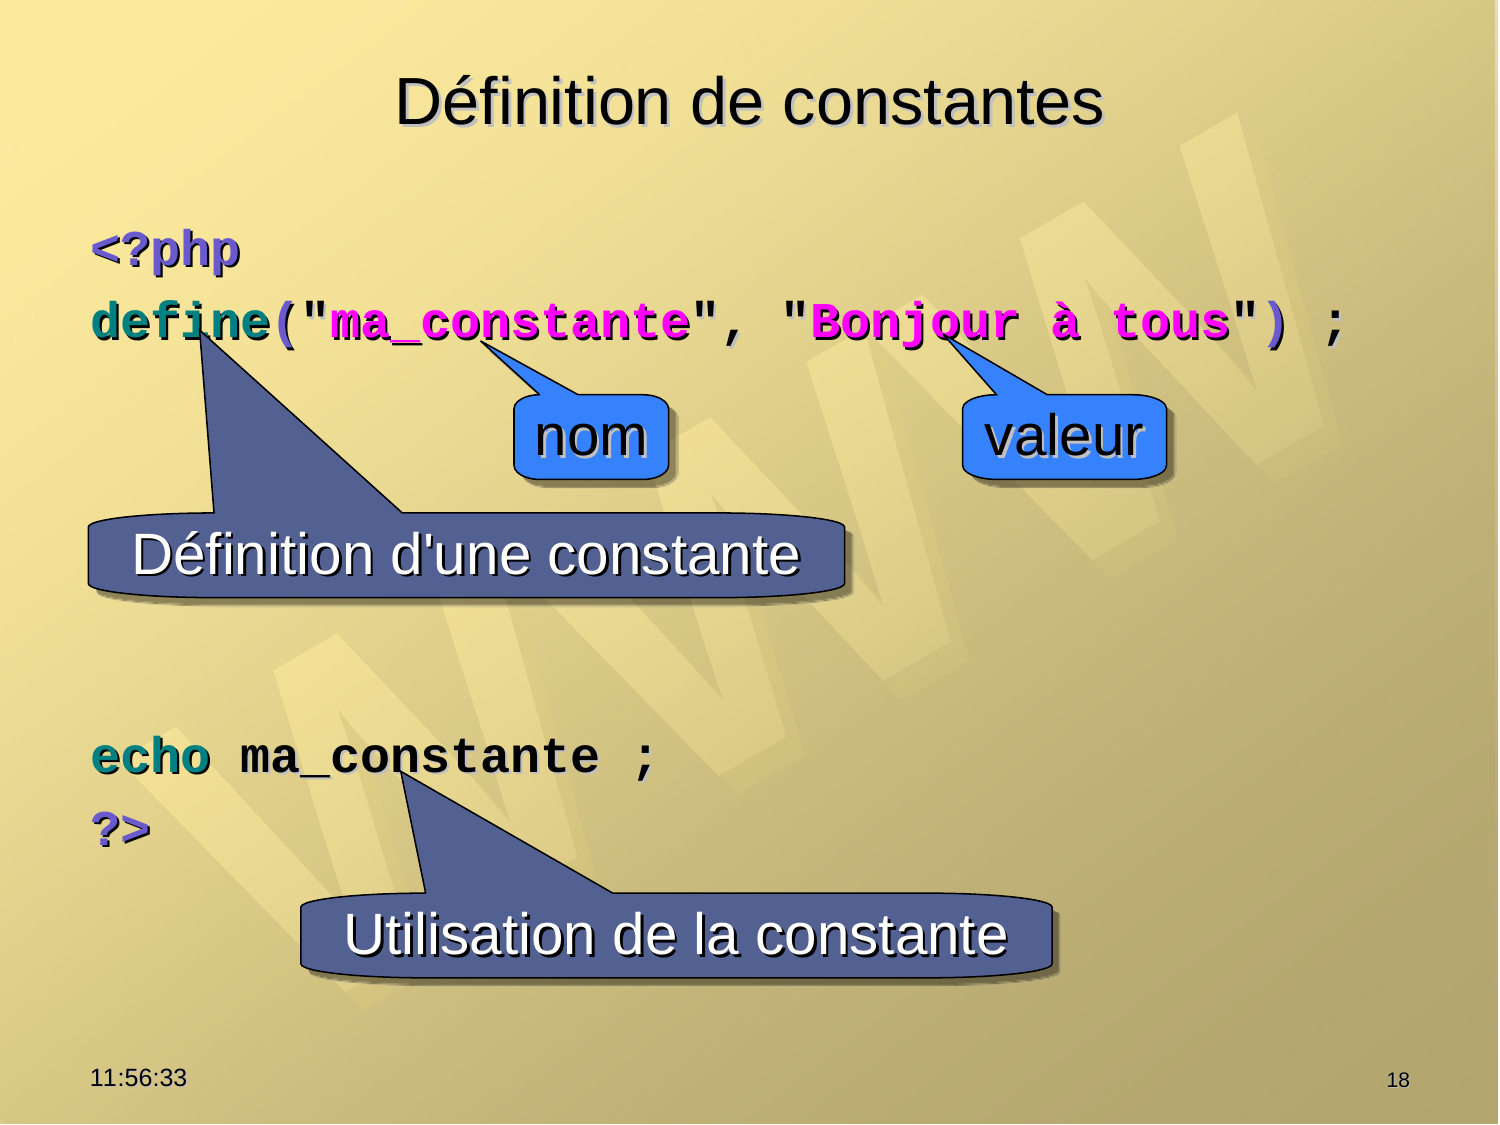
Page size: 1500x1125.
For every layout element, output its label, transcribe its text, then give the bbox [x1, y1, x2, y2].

text_box Utilisation de la constante [300, 771, 1053, 978]
title Définition de constantes [75, 45, 1426, 152]
text_box 18:45:30 [74, 1058, 426, 1100]
text_box <numéro> [1074, 1058, 1426, 1100]
text_box valeur [942, 333, 1167, 480]
text_box nom [480, 340, 669, 480]
list <?php define("ma_constante", "Bonjour à tous") ; echo ma_constante ; ?> [75, 207, 1426, 1035]
text_box Définition d'une constante [88, 330, 845, 598]
